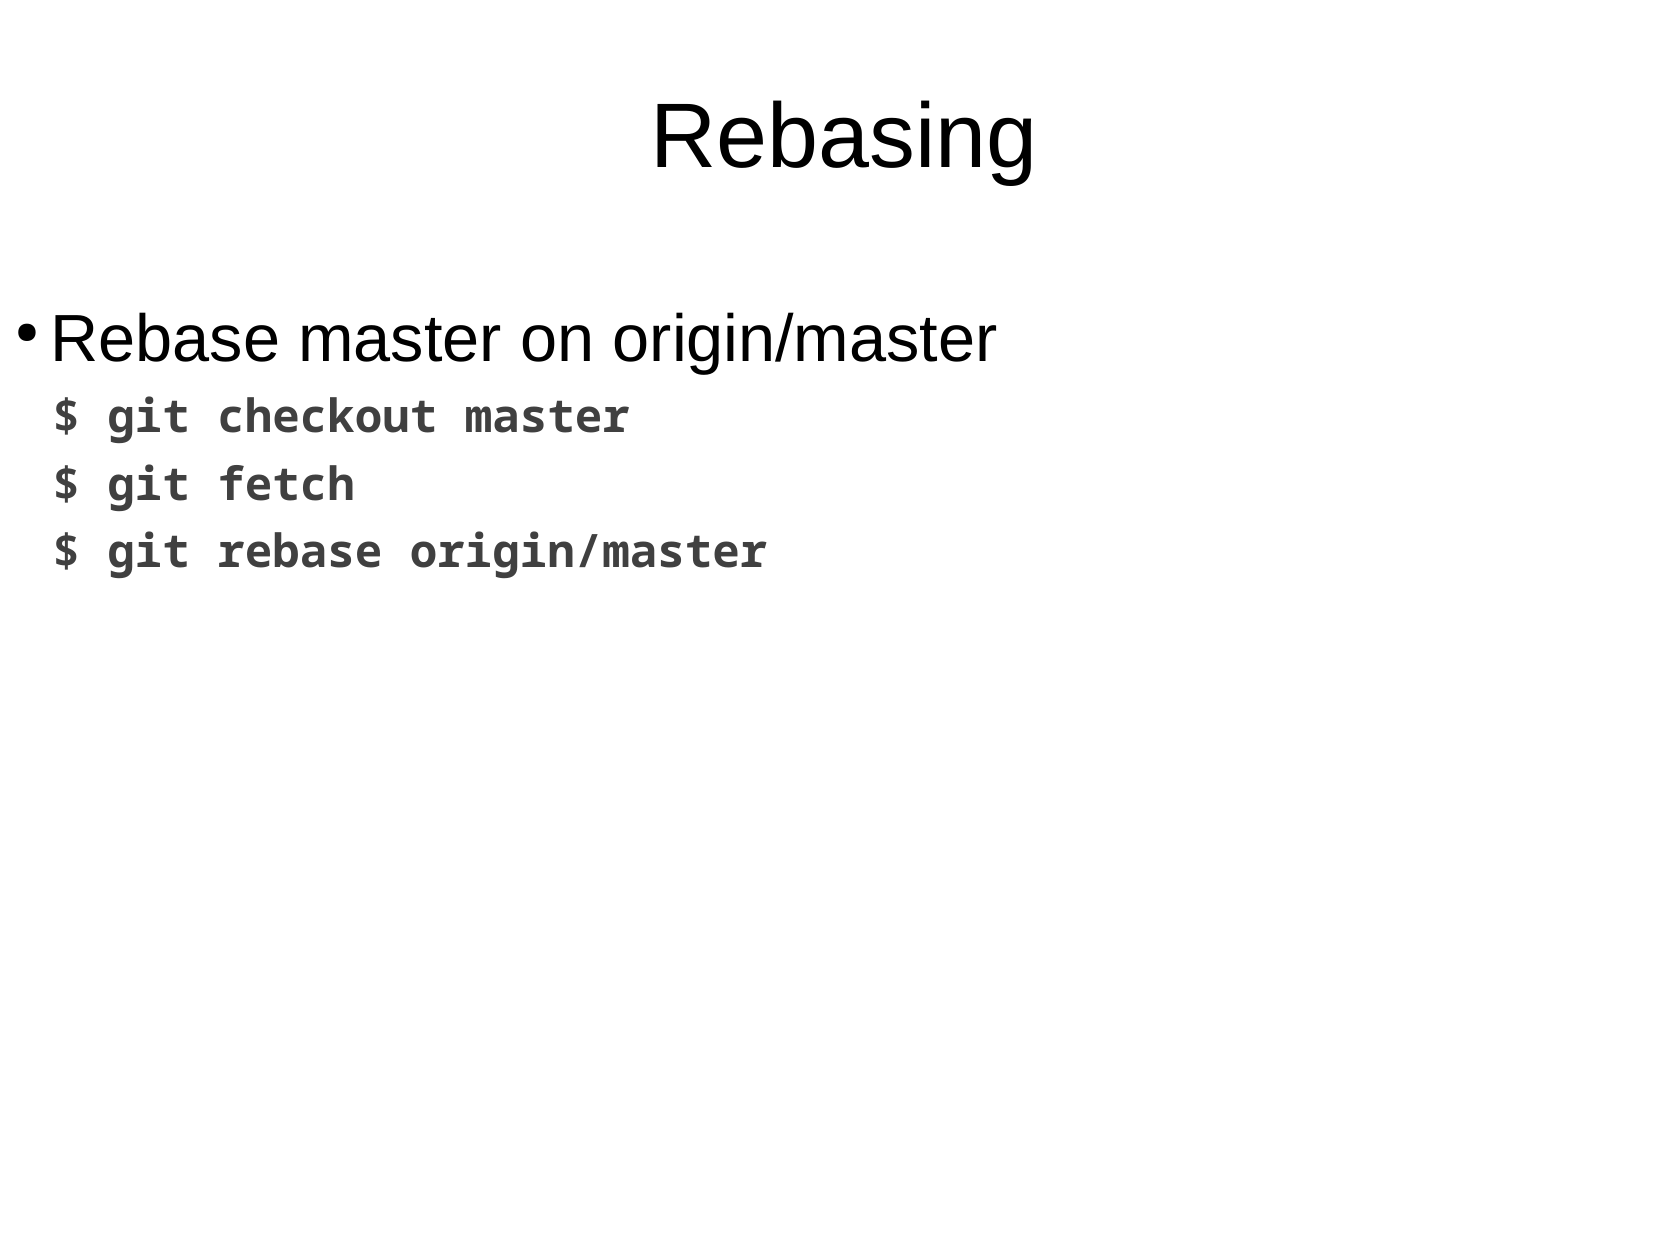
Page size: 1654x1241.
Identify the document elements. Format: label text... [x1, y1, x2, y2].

title Rebasing [0, 27, 1654, 206]
list Rebase master on origin/master $ git checkout master $ git fetch $ git rebase origin/master [0, 206, 1654, 1117]
